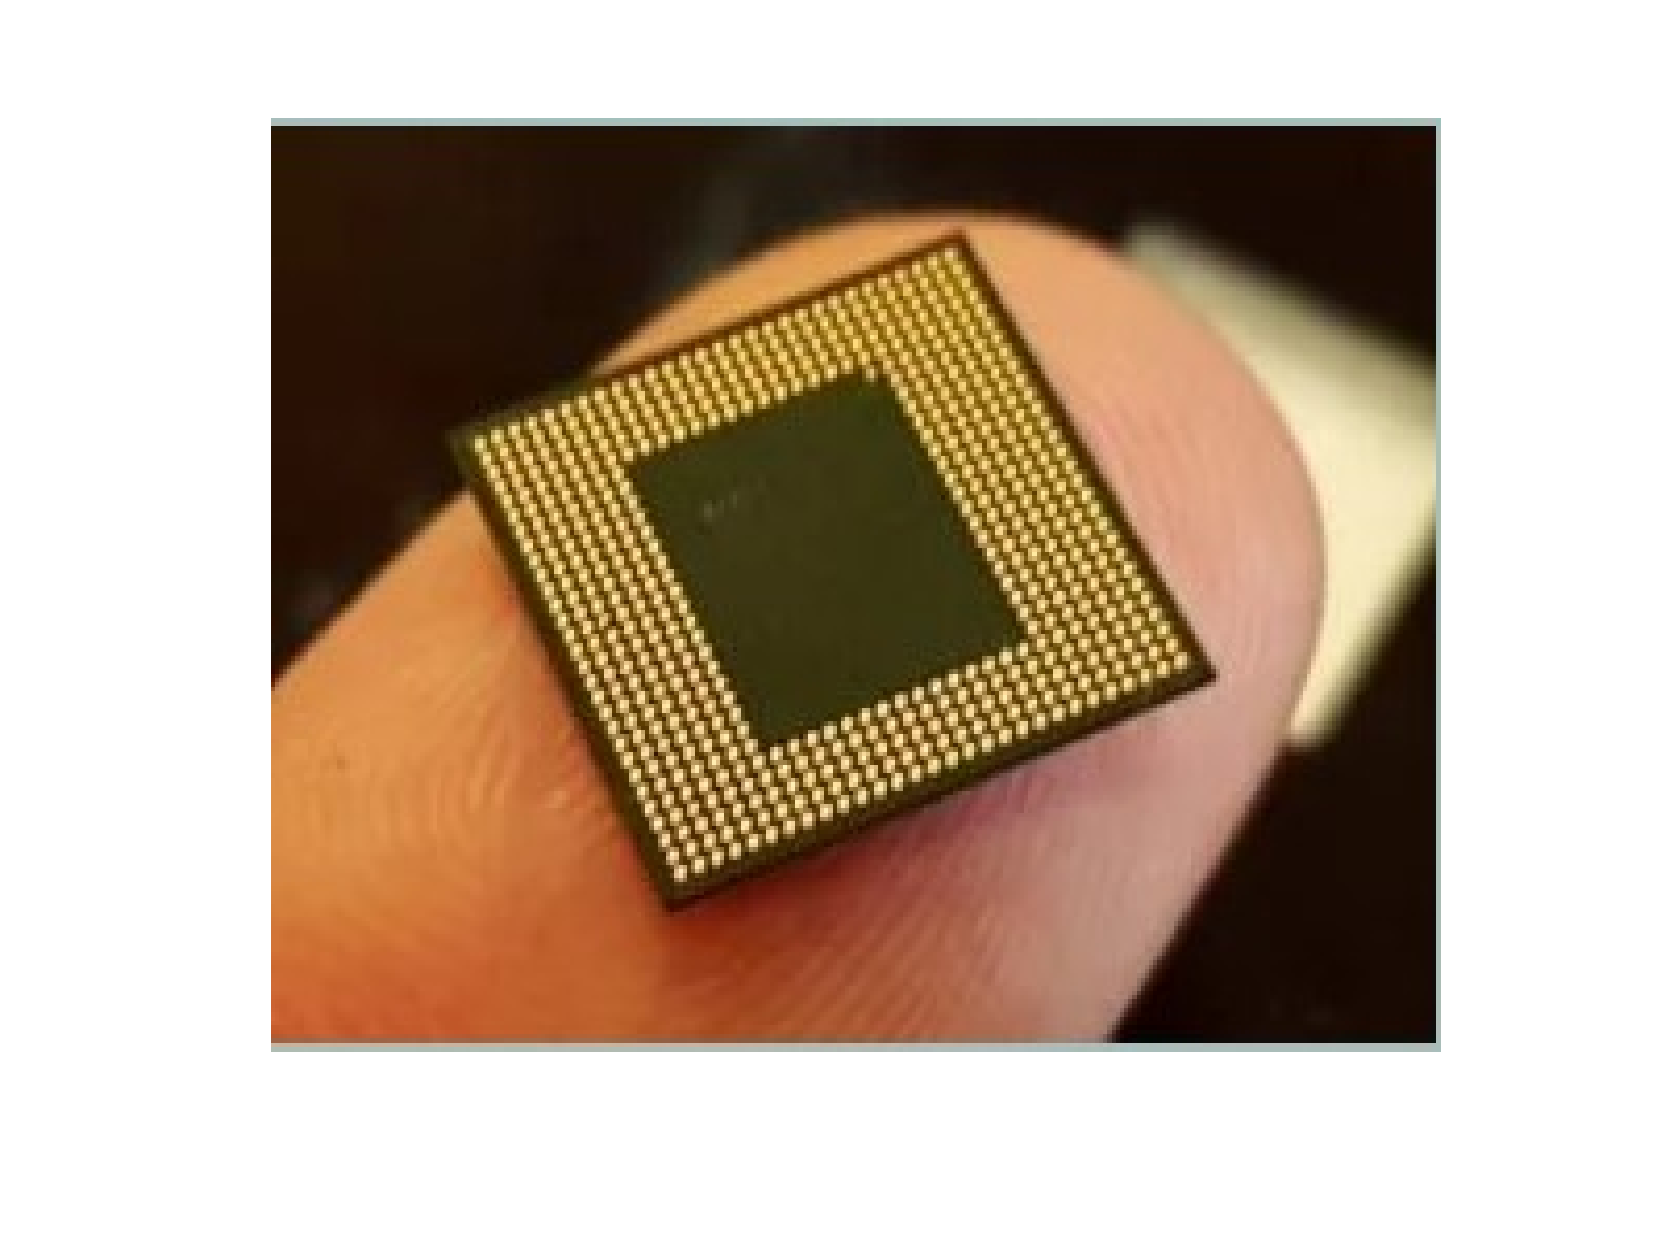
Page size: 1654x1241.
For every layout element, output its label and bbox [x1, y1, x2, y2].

picture [271, 118, 1441, 1052]
